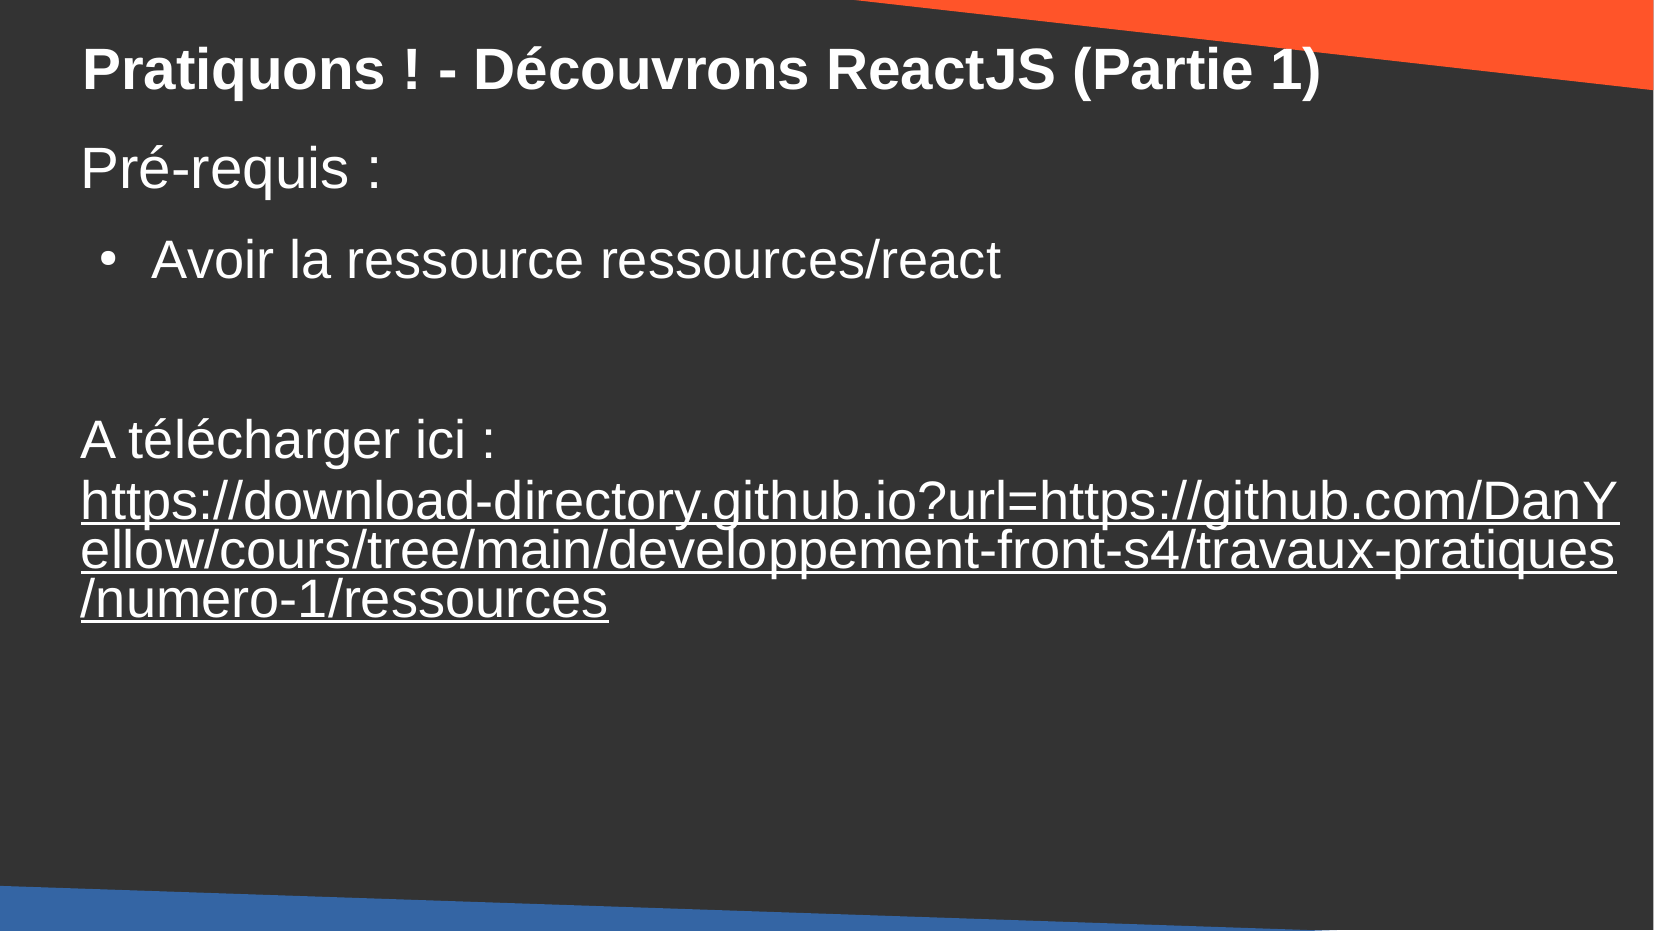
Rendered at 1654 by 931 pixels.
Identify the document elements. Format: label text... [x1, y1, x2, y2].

title Pratiquons ! - Découvrons ReactJS (Partie 1) [82, 37, 1571, 114]
text_box [854, 0, 1654, 91]
list Pré-requis : Avoir la ressource ressources/react A télécharger ici : https://download-directory.github.io?url=https://github.com/DanYellow/cours/tree/main/developpement-front-s4/travaux-pratiques/numero-1/ressources [80, 135, 1620, 721]
text_box [0, 885, 1337, 931]
